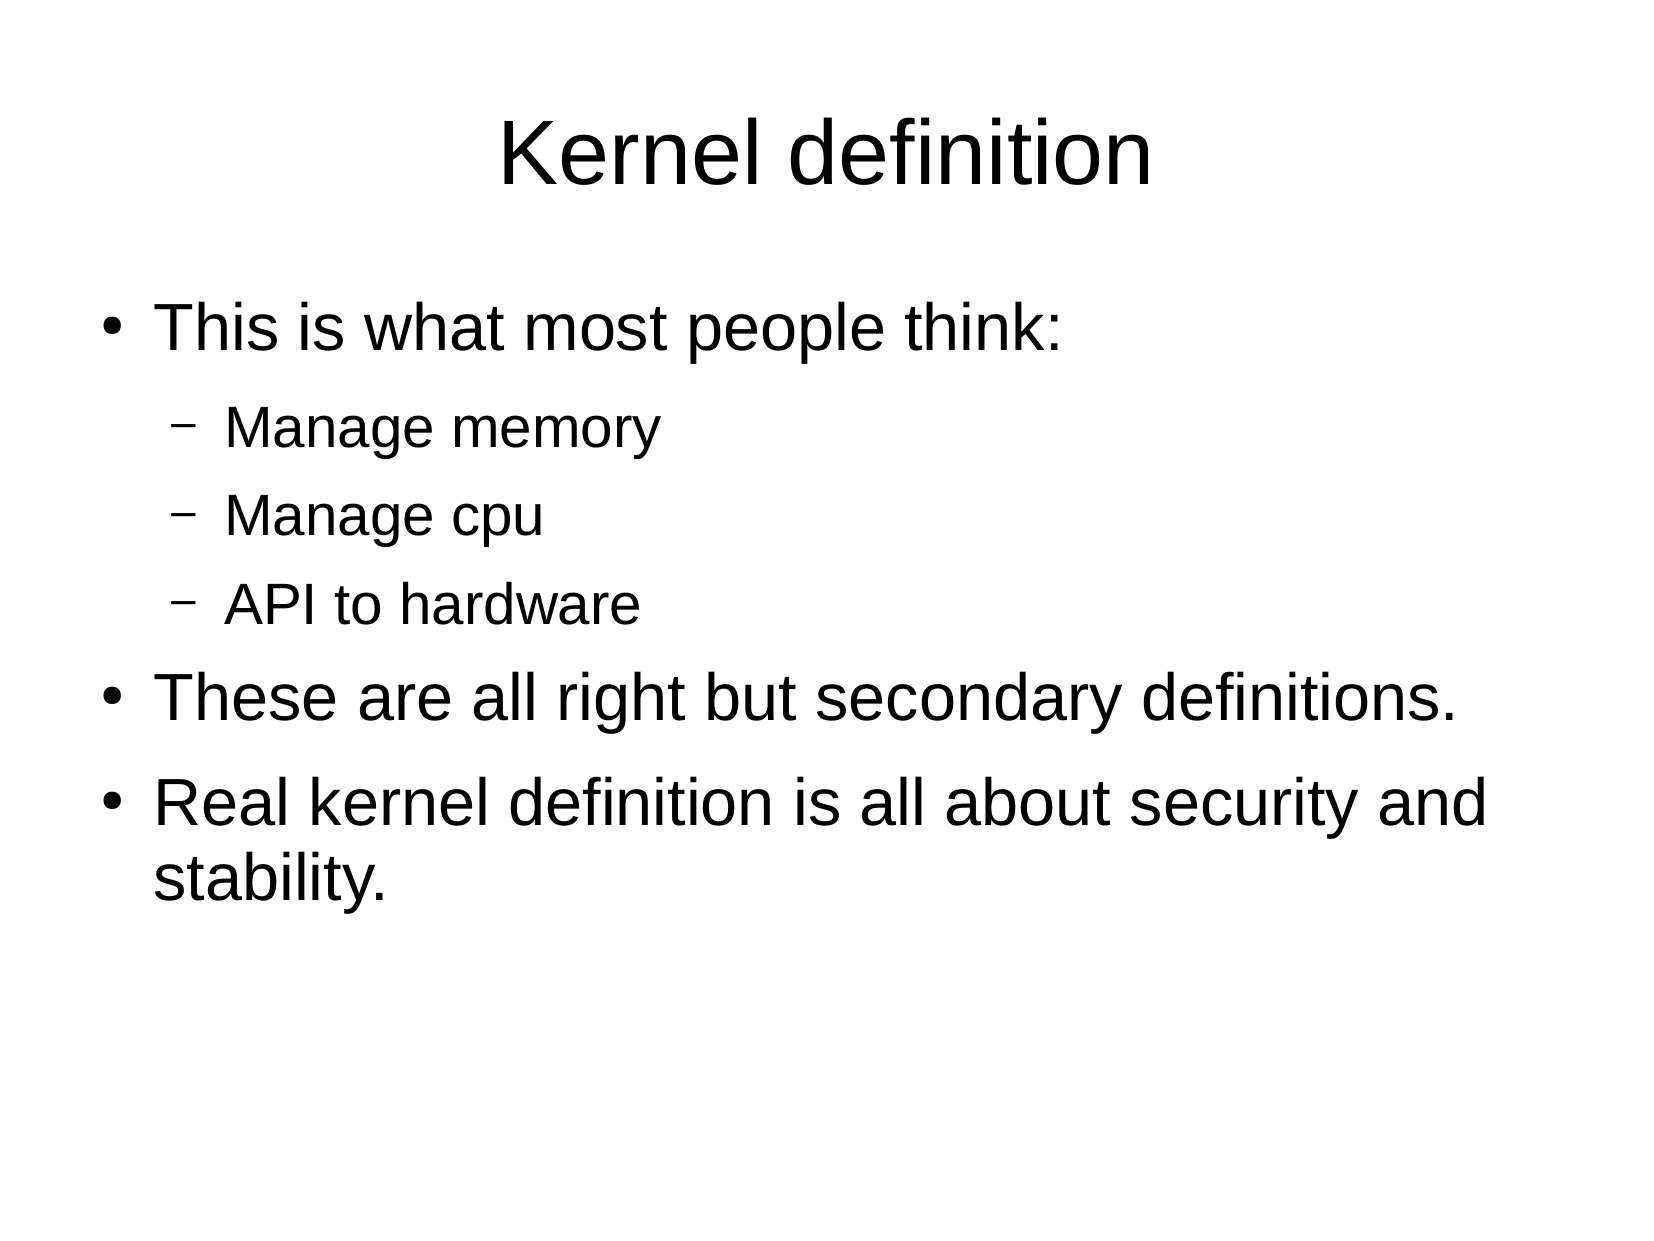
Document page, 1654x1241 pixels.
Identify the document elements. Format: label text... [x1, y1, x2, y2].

title Kernel definition [82, 49, 1571, 257]
list This is what most people think: Manage memory Manage cpu API to hardware These are all right but secondary definitions. Real kernel definition is all about security and stability. [82, 290, 1571, 1010]
